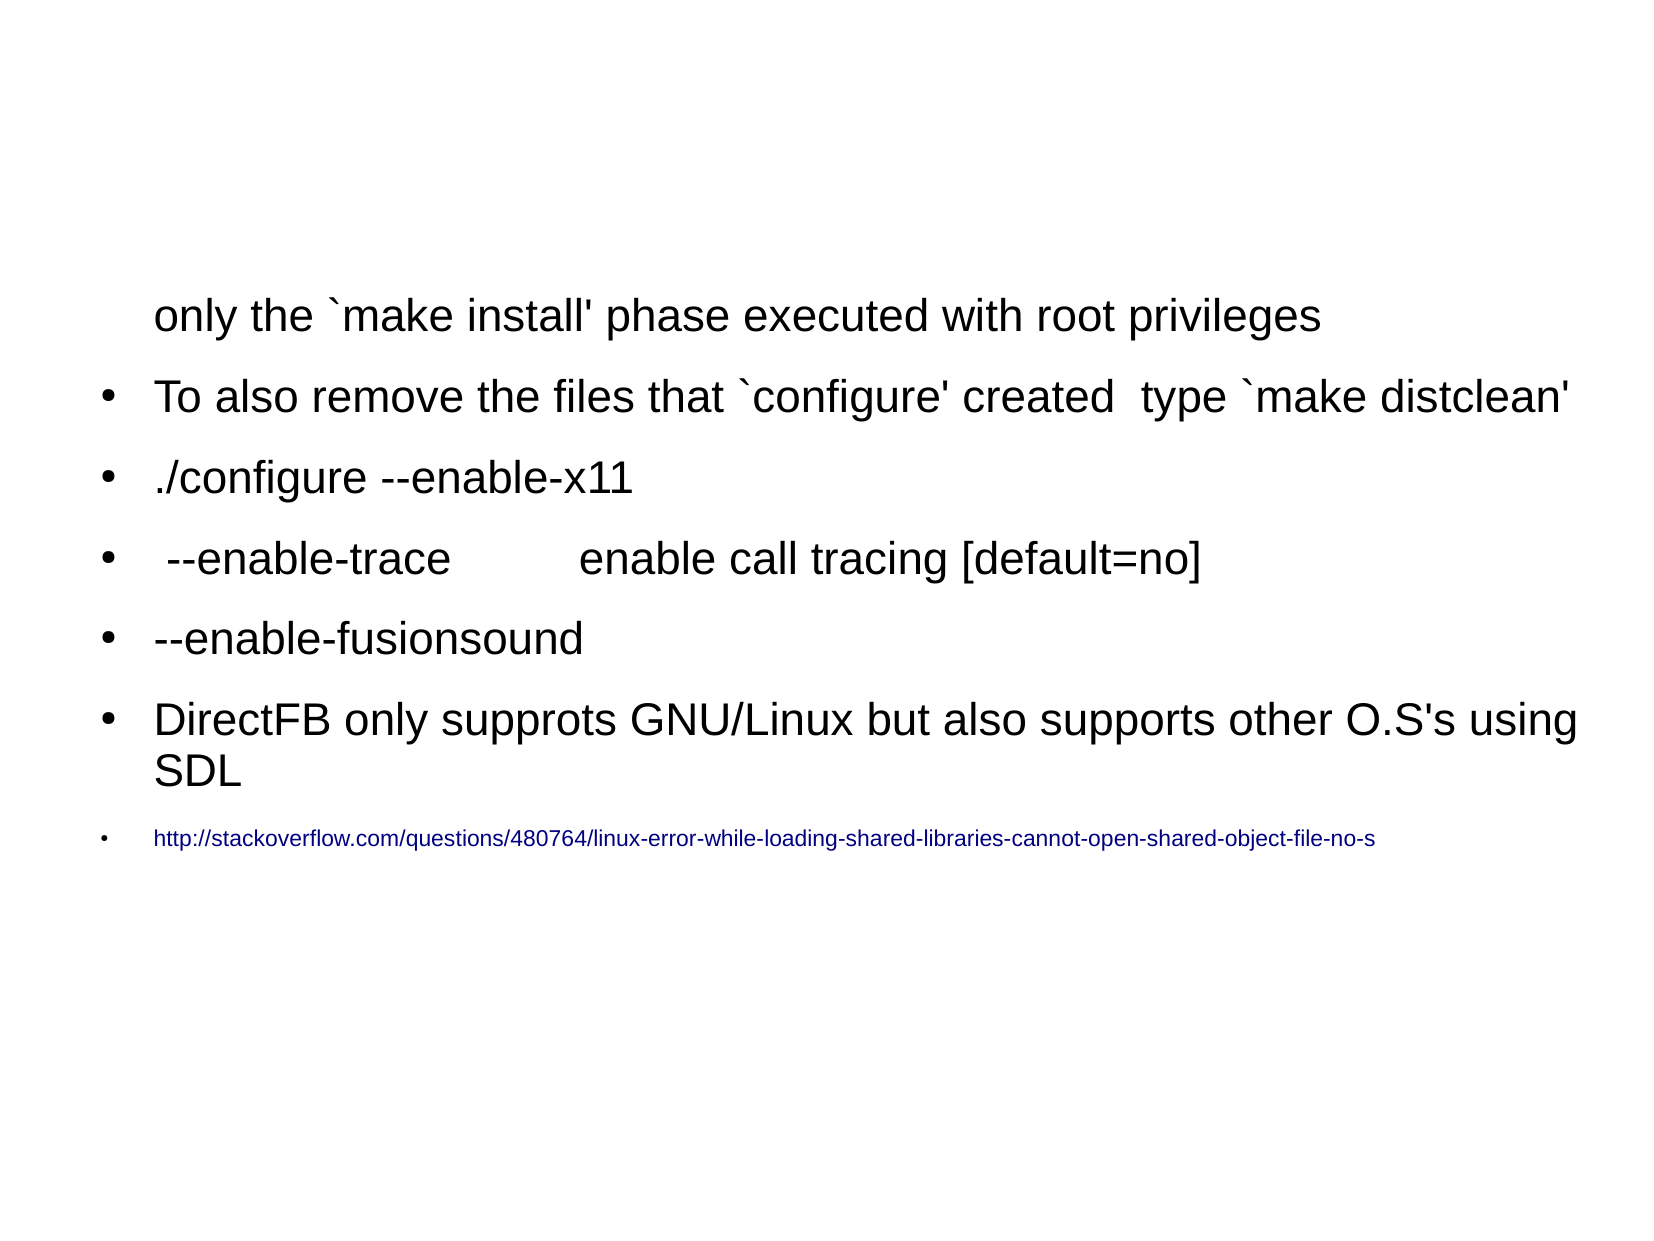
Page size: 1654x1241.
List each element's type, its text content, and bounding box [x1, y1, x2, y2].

list only the `make install' phase executed with root privileges To also remove the files that `configure' created type `make distclean' ./configure --enable-x11 --enable-trace enable call tracing [default=no] --enable-fusionsound DirectFB only supprots GNU/Linux but also supports other O.S's using SDL http://stackoverflow.com/questions/480764/linux-error-while-loading-shared-libraries-cannot-open-shared-object-file-no-s [82, 290, 1607, 1010]
